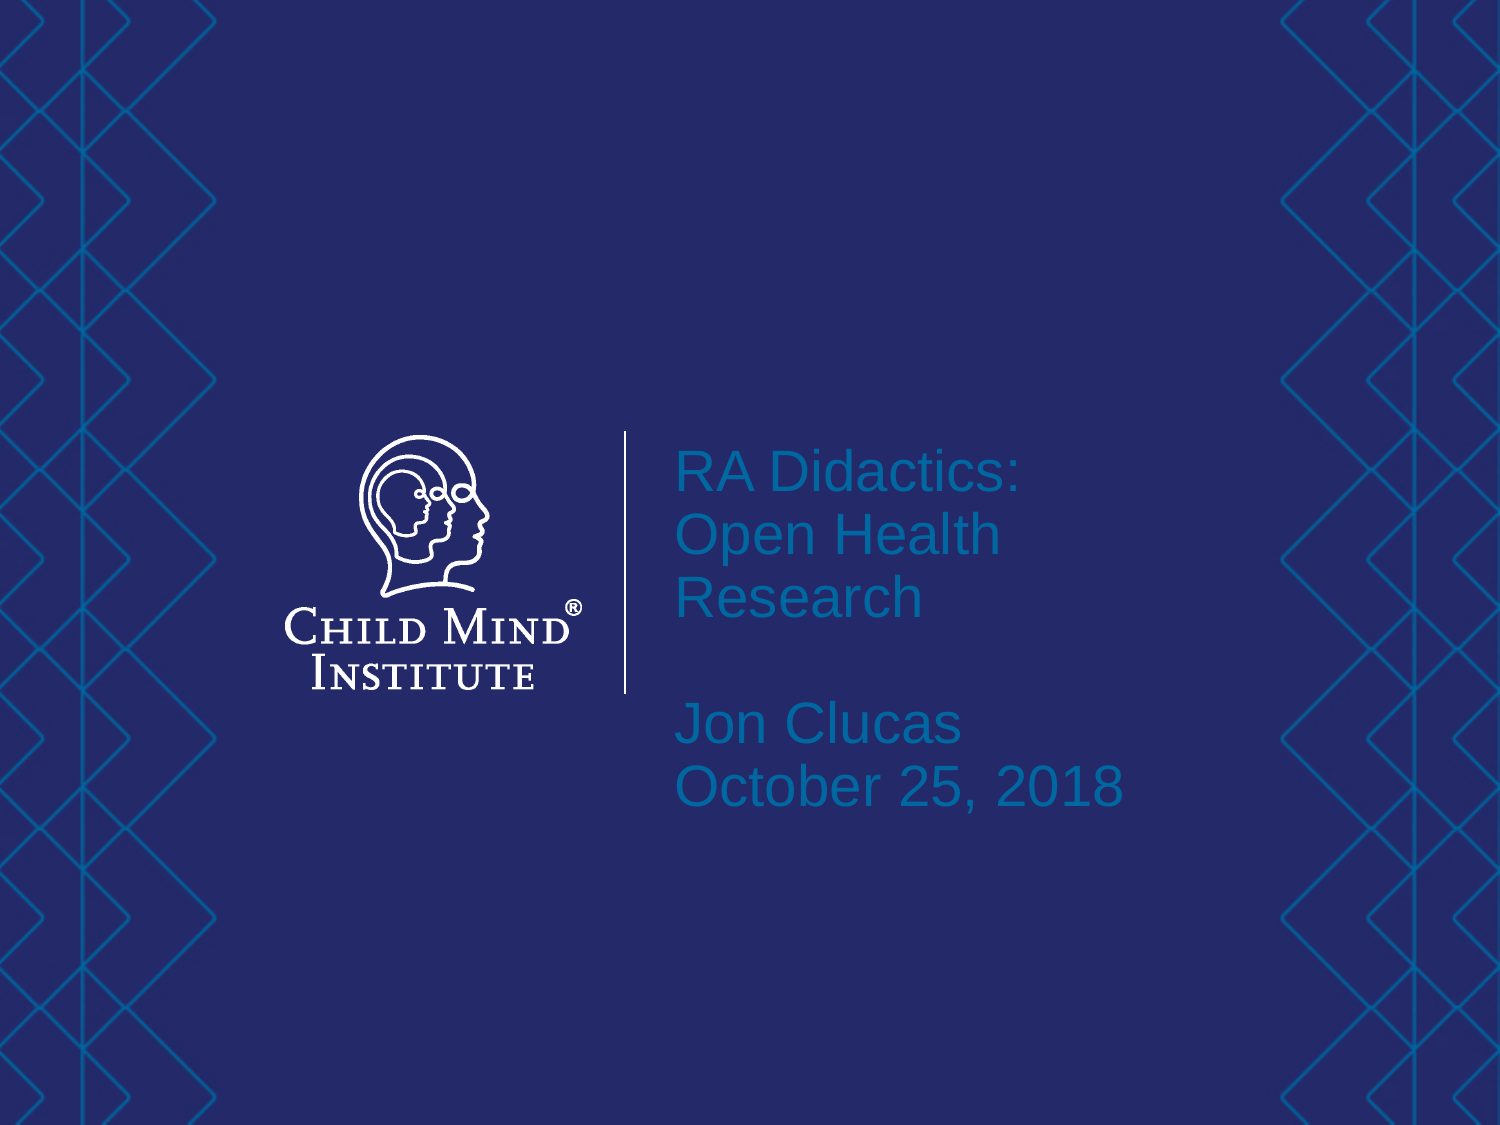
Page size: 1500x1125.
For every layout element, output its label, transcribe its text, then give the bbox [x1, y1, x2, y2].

title RA Didactics: Open Health Research Jon Clucas October 25, 2018 [659, 434, 1250, 703]
picture [0, 0, 1500, 1125]
